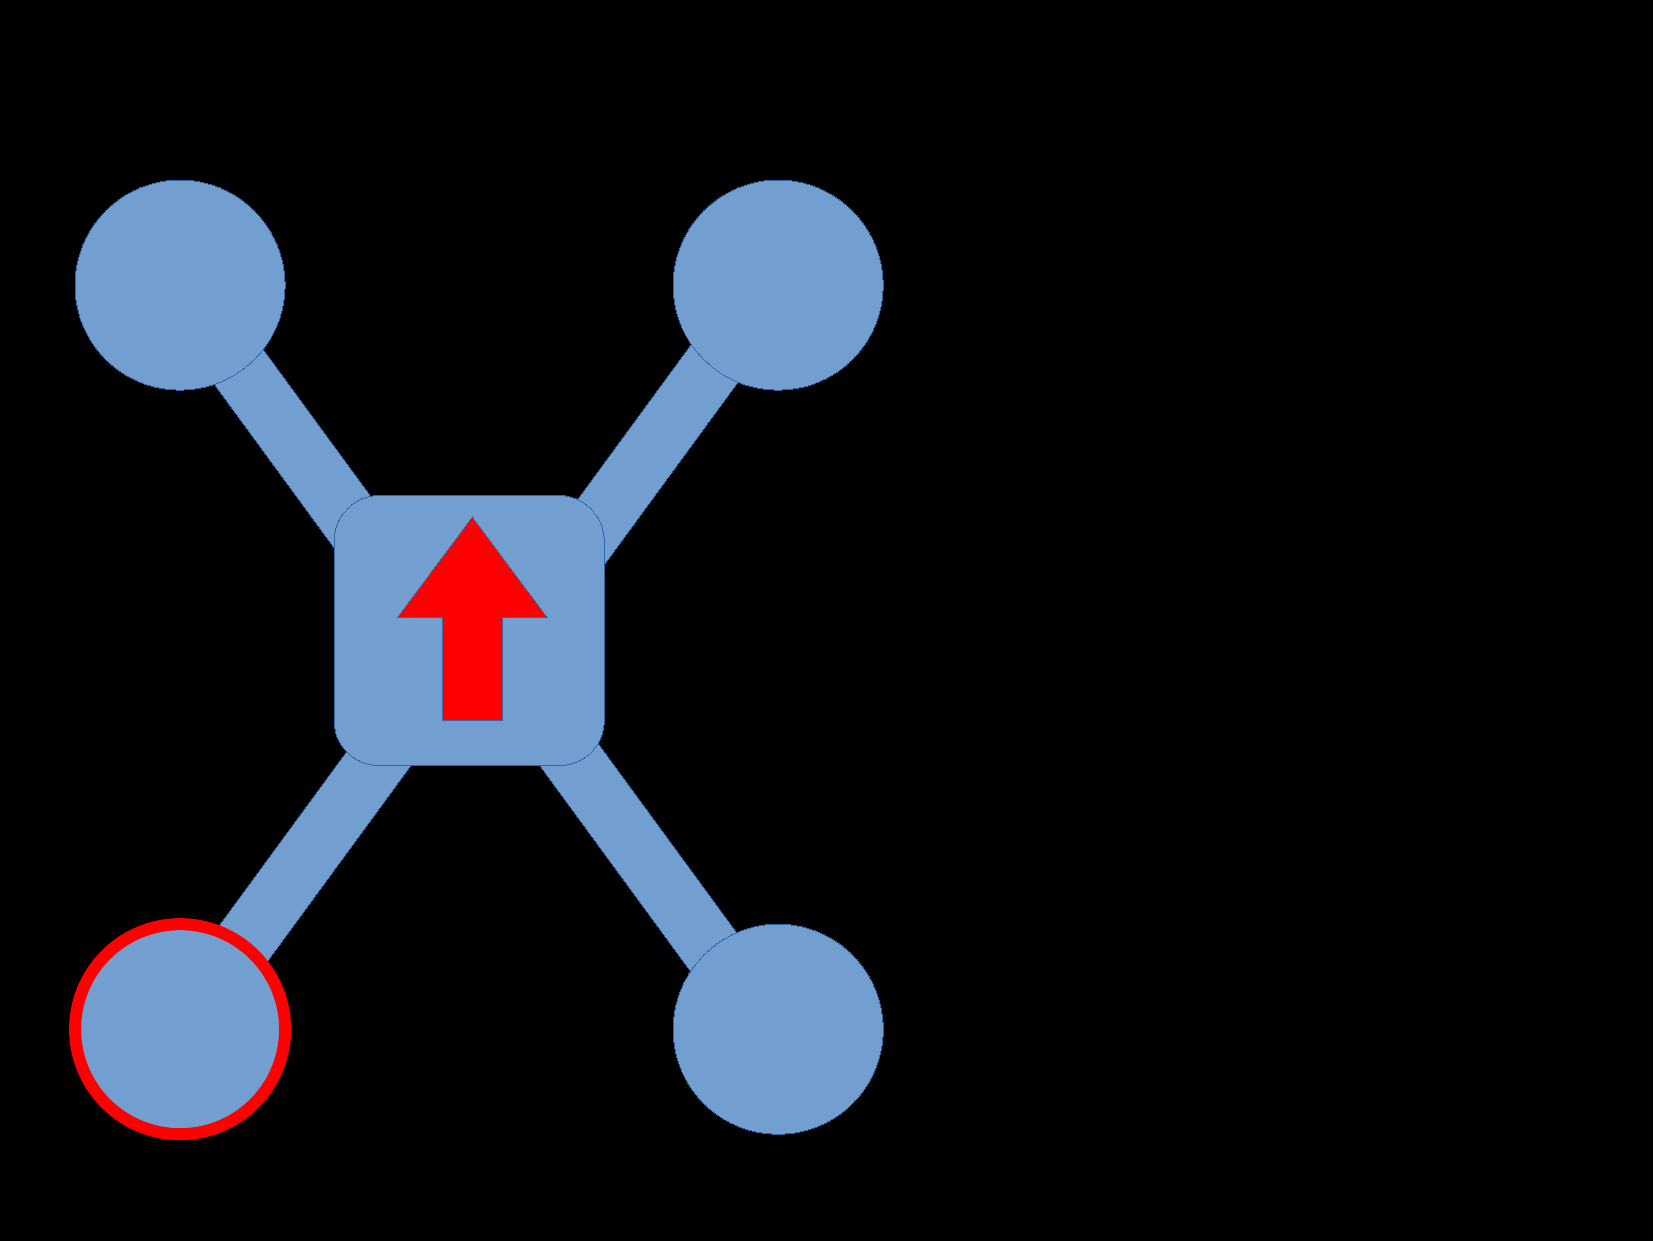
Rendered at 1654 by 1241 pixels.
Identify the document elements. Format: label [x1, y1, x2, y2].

text_box [75, 180, 884, 1135]
